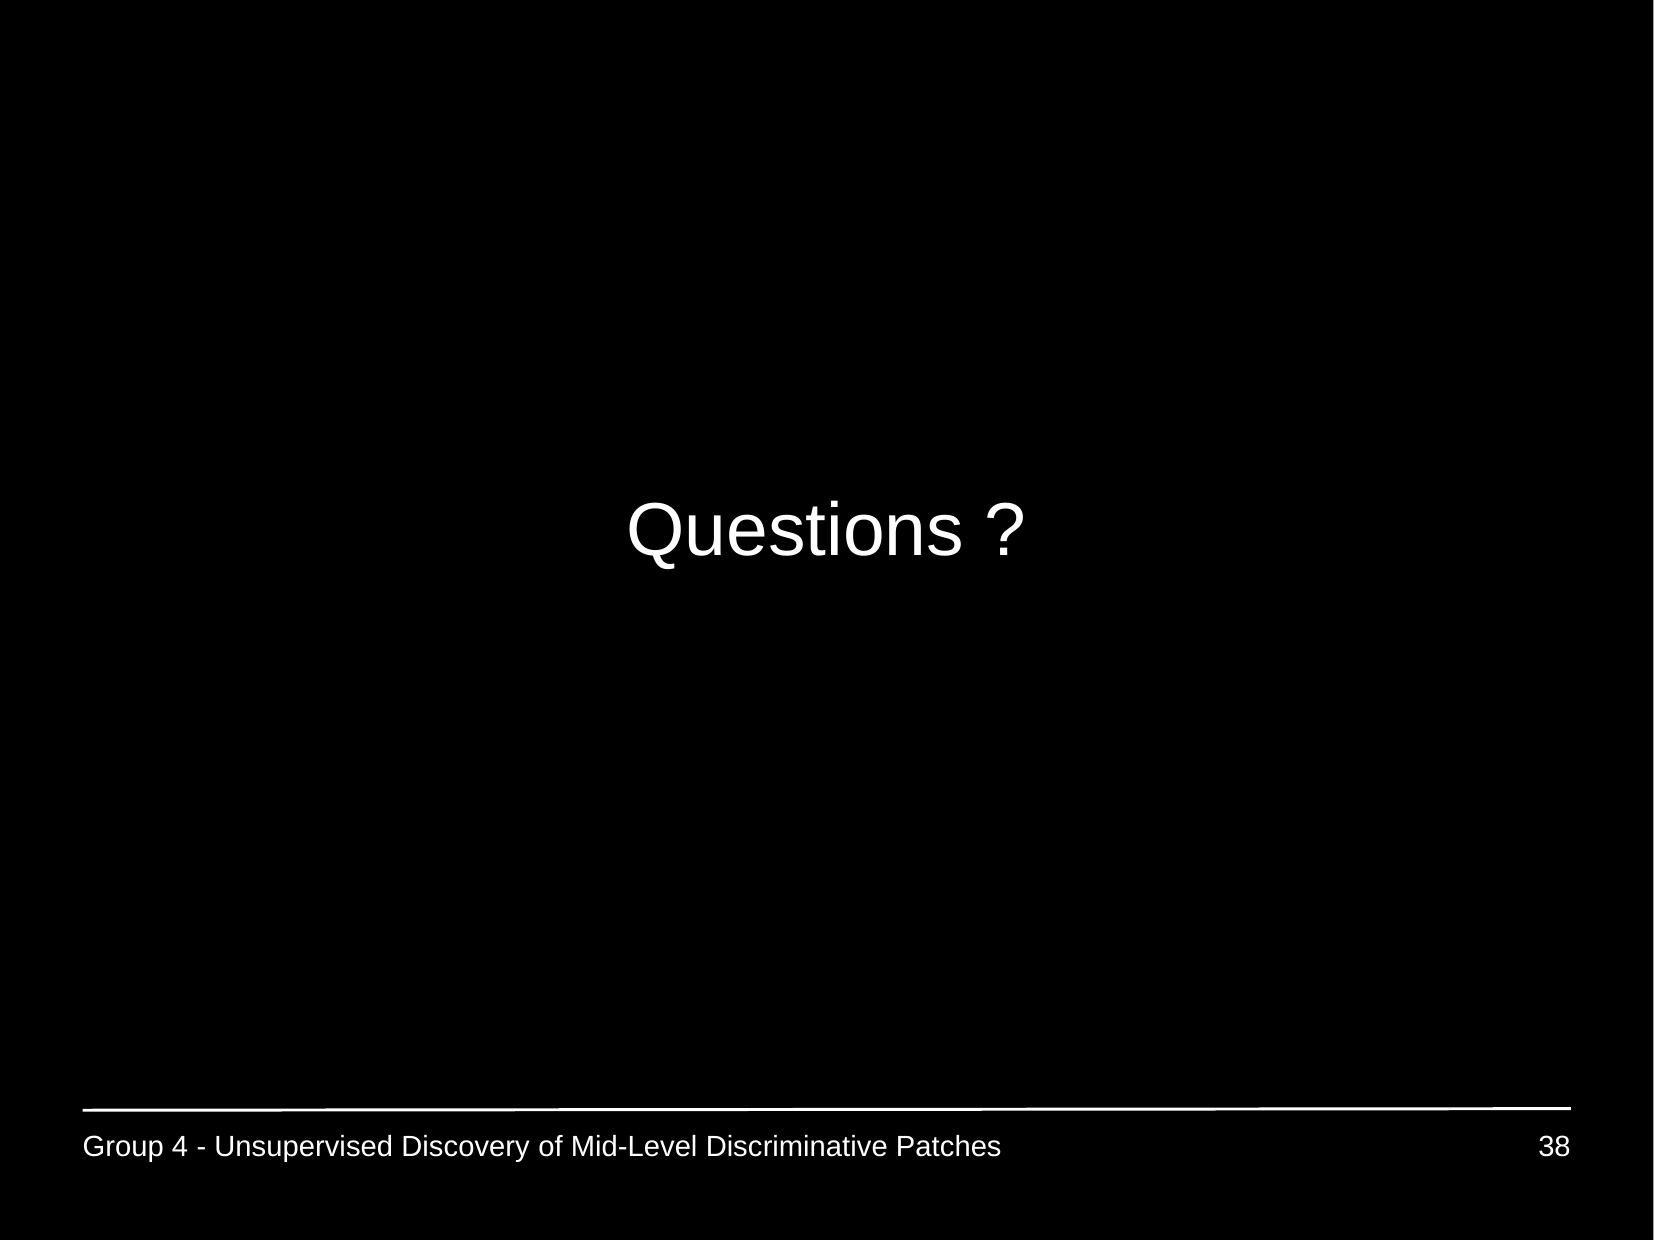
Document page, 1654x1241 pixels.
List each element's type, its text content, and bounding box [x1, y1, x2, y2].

list Questions ? [82, 290, 1571, 1109]
